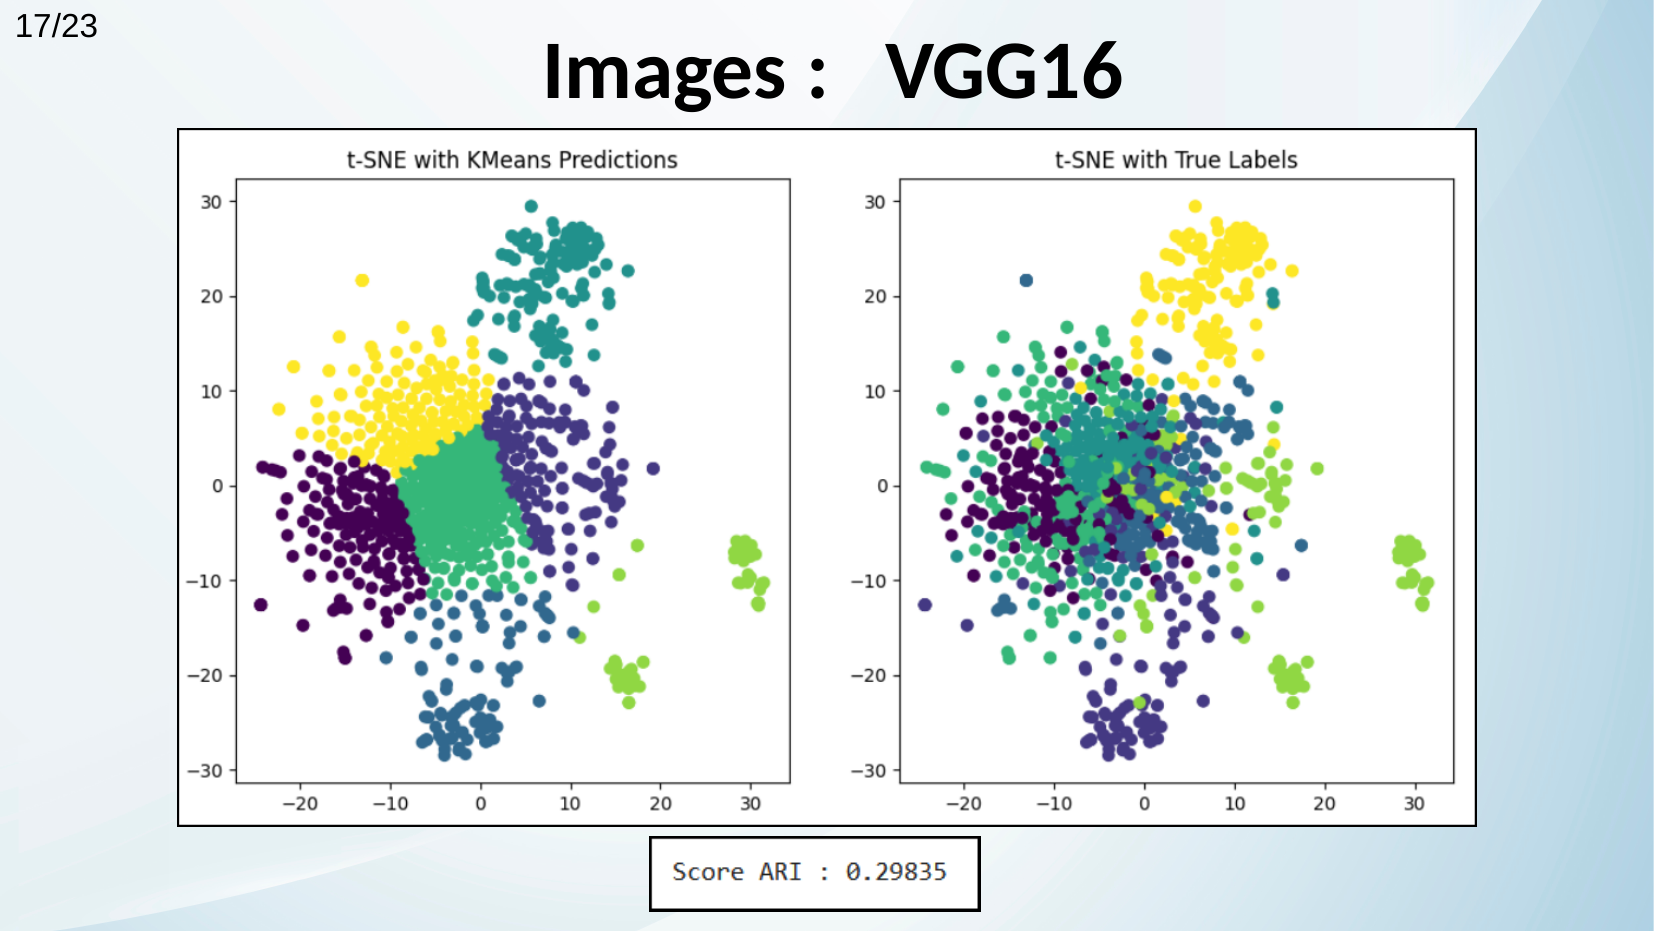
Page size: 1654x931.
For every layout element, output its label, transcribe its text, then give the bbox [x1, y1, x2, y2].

picture [0, 0, 1654, 931]
text_box 17/23 [0, 0, 88, 60]
title Images : VGG16 [88, 0, 1577, 156]
